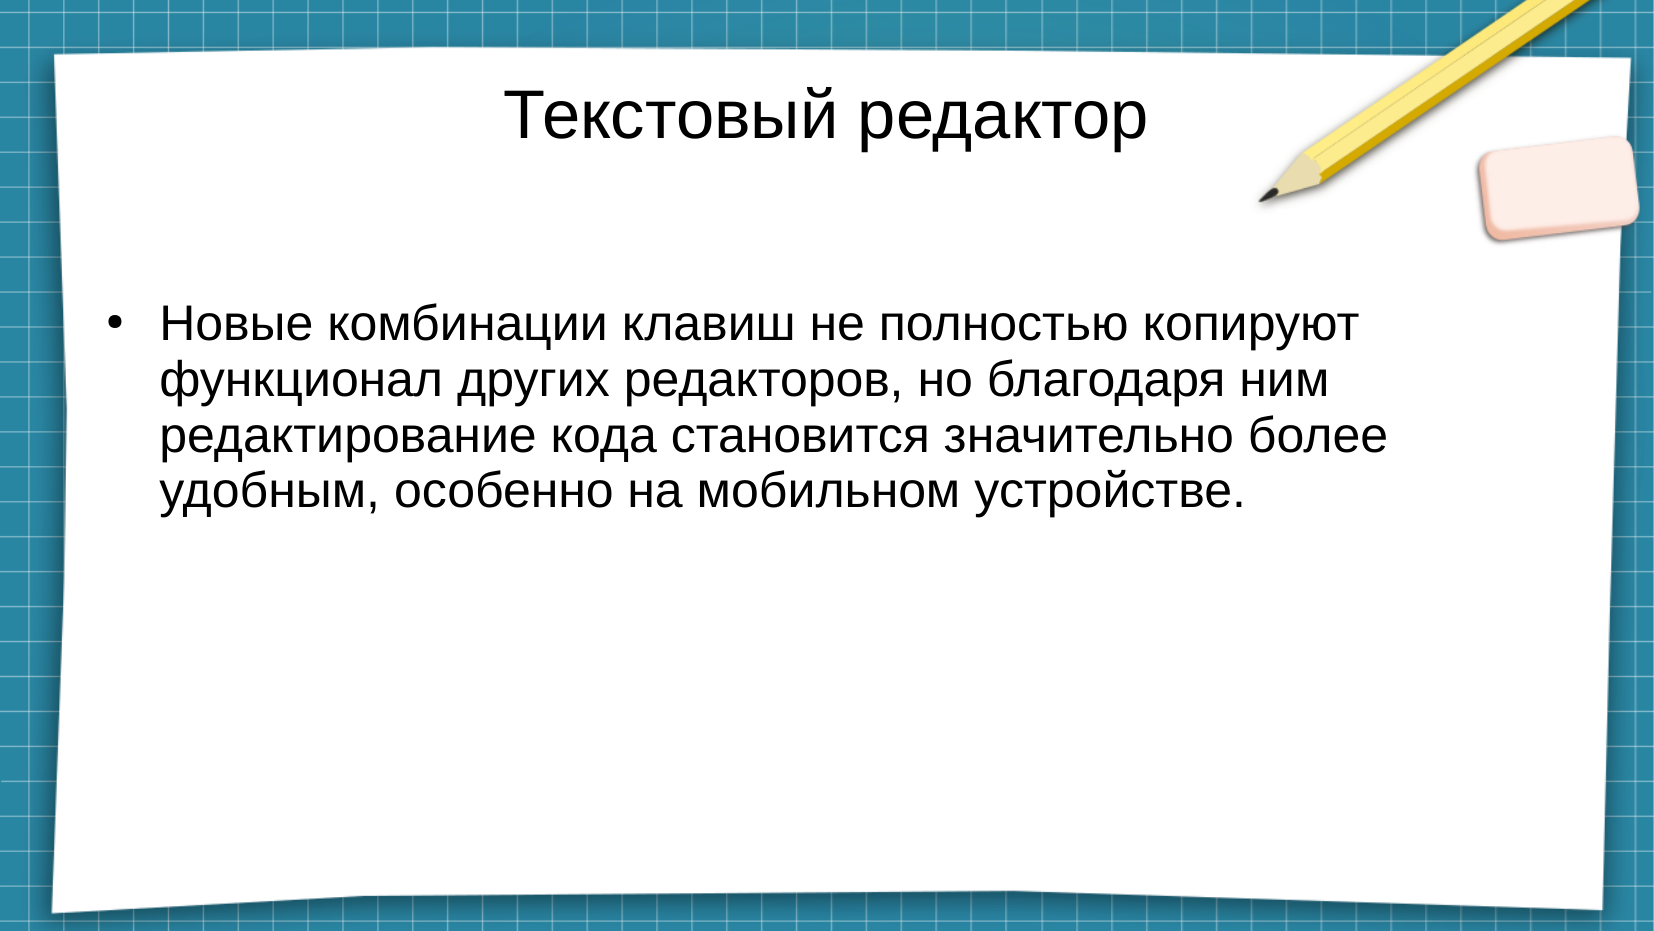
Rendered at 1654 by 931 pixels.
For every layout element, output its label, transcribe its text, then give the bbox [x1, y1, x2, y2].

list Новые комбинации клавиш не полностью копируют функционал других редакторов, но благодаря ним редактирование кода становится значительно более удобным, особенно на мобильном устройстве. [88, 217, 1571, 798]
picture [0, 0, 1654, 931]
title Текстовый редактор [82, 37, 1571, 193]
